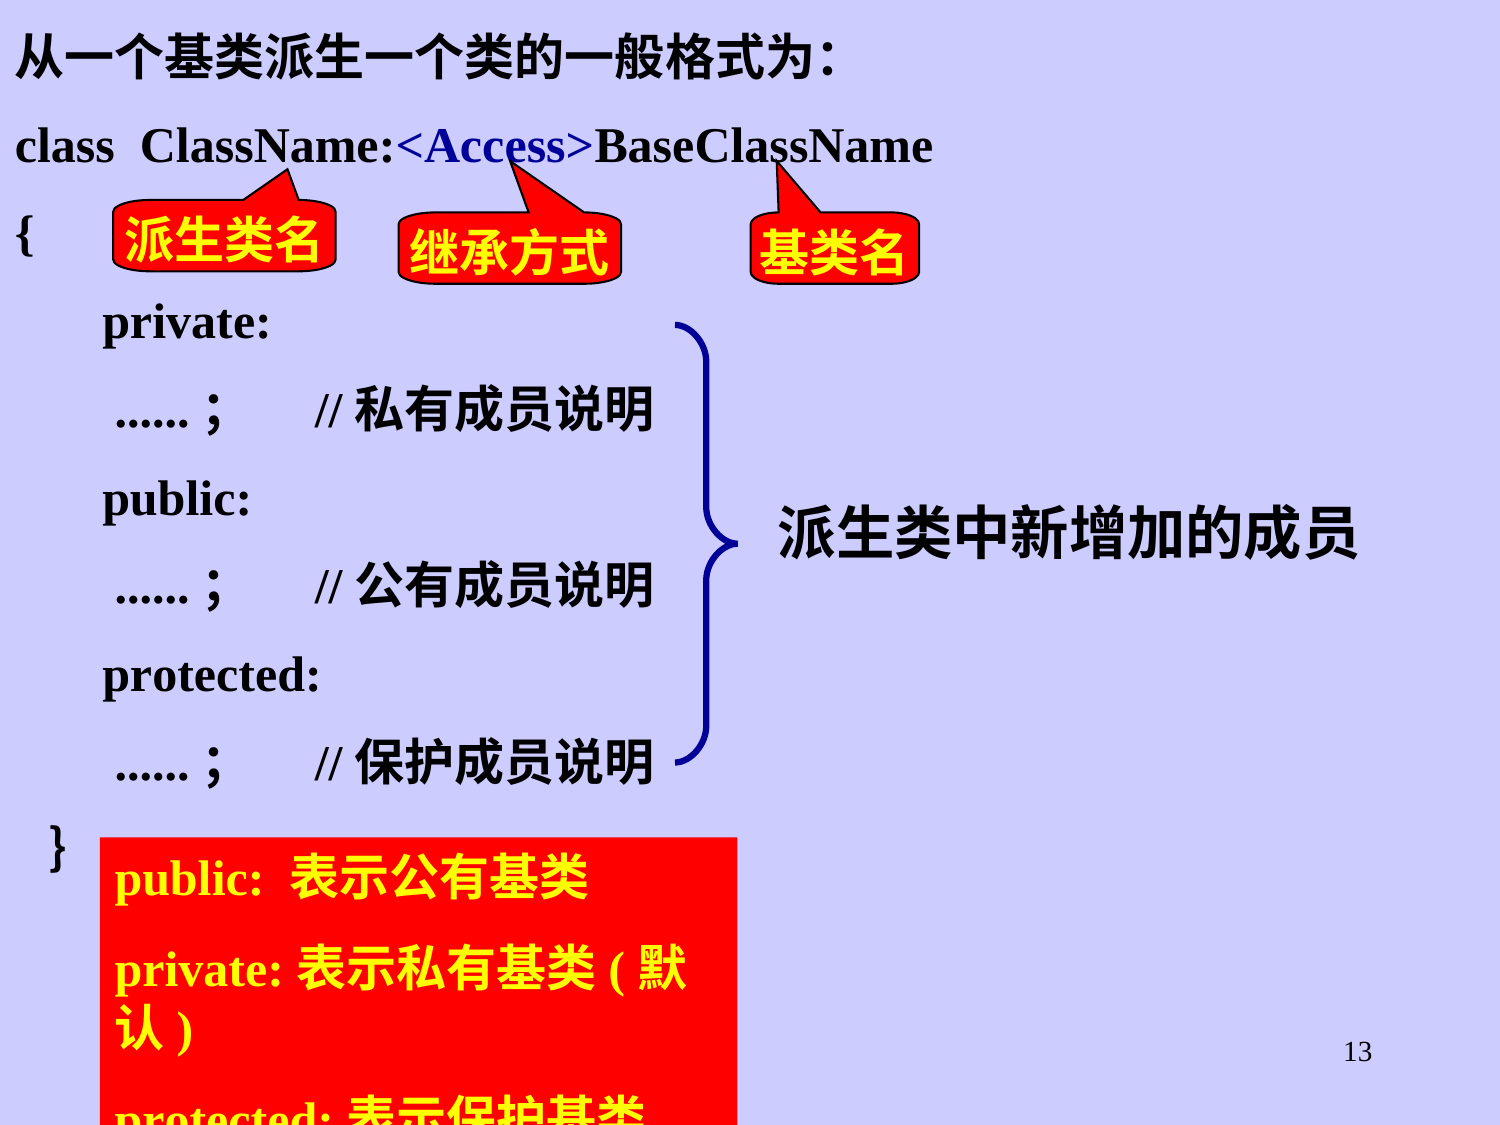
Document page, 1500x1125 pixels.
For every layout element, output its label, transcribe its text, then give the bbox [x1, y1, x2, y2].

text_box 继承方式 [398, 161, 622, 284]
text_box 基类名 [750, 160, 920, 284]
text_box <编号> [1074, 1025, 1388, 1101]
text_box 从一个基类派生一个类的一般格式为： class ClassName:<Access>BaseClassName { private: ......； //私有成员说明 public: ......； //公有成员说明 protected: ......； //保护成员说明 ｝ [0, 0, 1401, 888]
text_box 派生类中新增加的成员 [774, 487, 1463, 569]
text_box public: 表示公有基类 private:表示私有基类(默认) protected:表示保护基类 [99, 837, 738, 1125]
text_box 派生类名 [113, 169, 336, 272]
